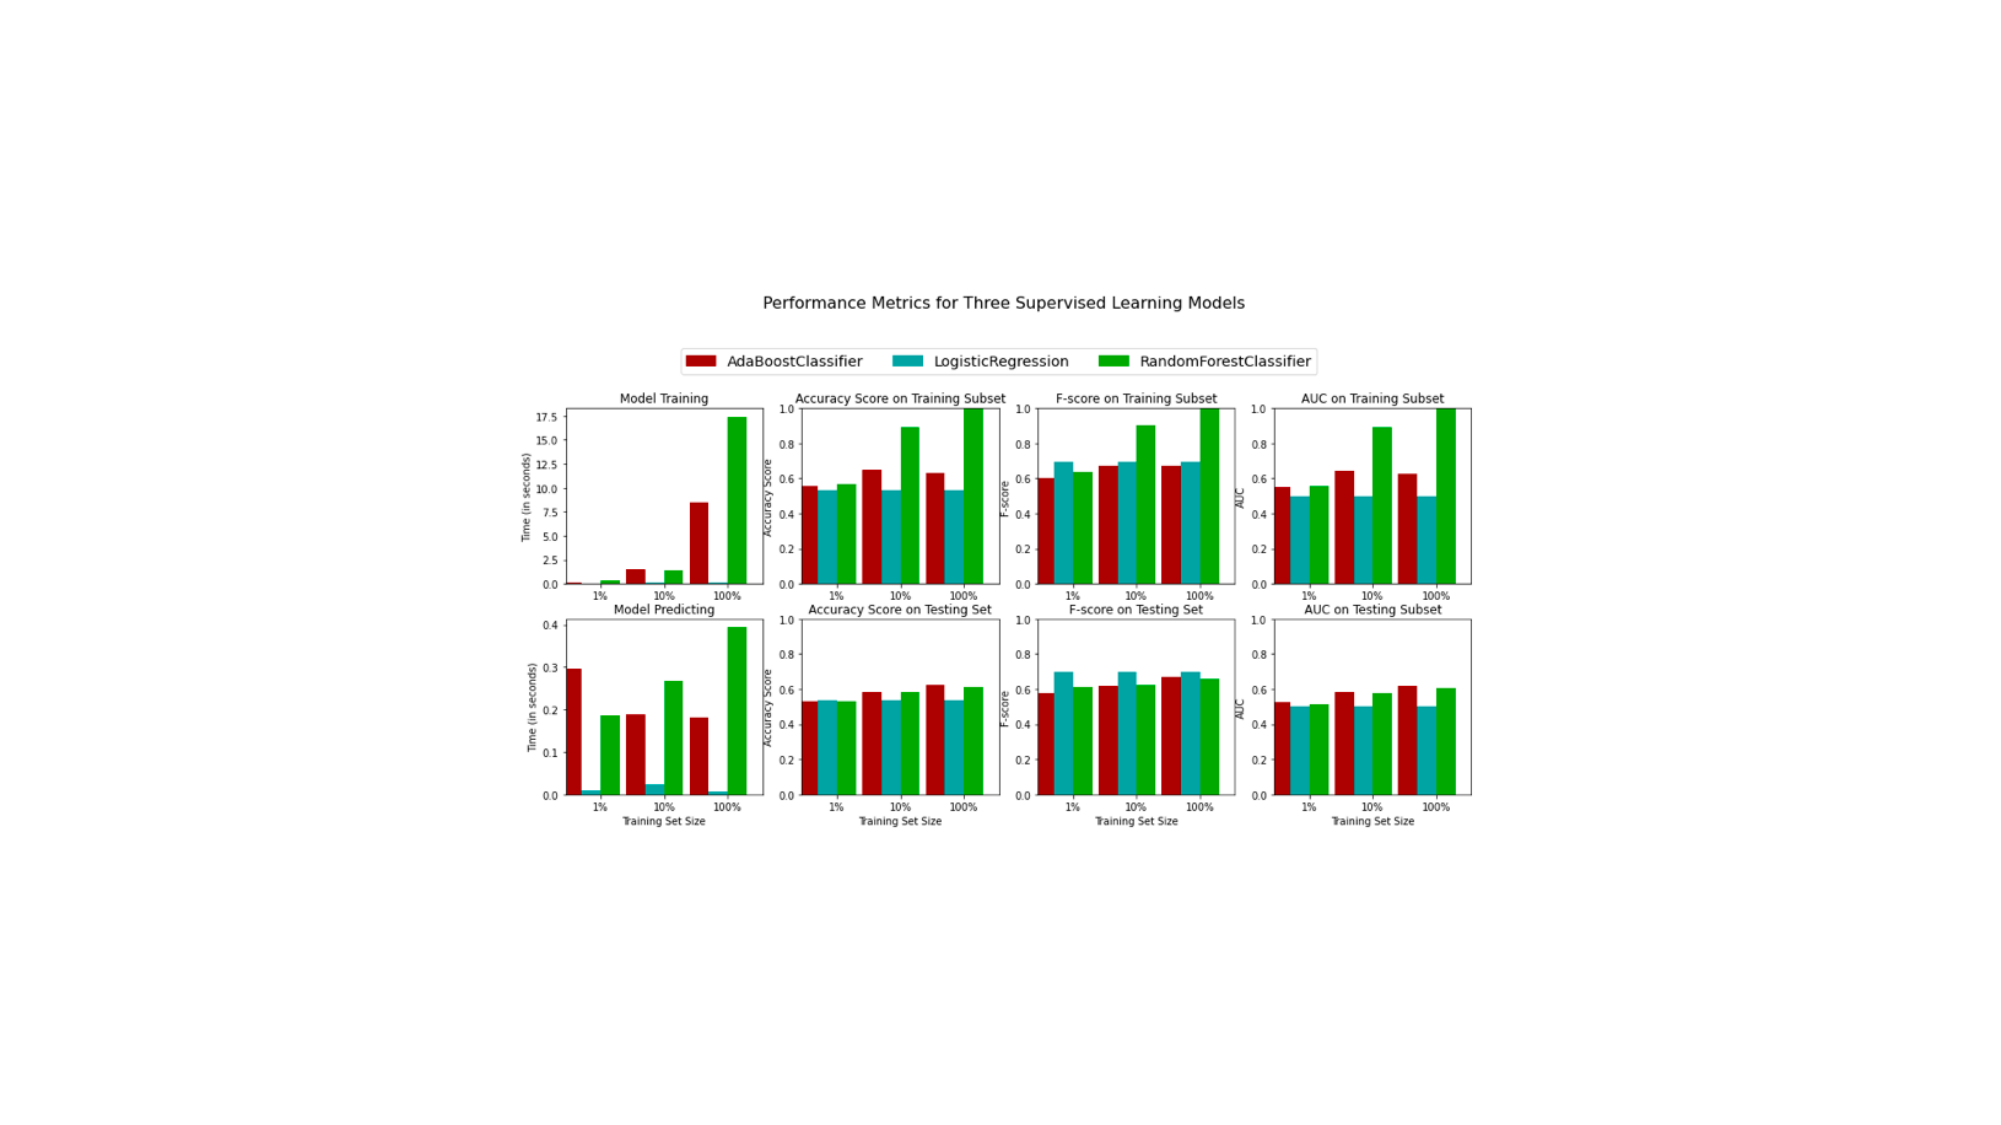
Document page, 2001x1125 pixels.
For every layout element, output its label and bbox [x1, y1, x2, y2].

picture [512, 288, 1488, 837]
